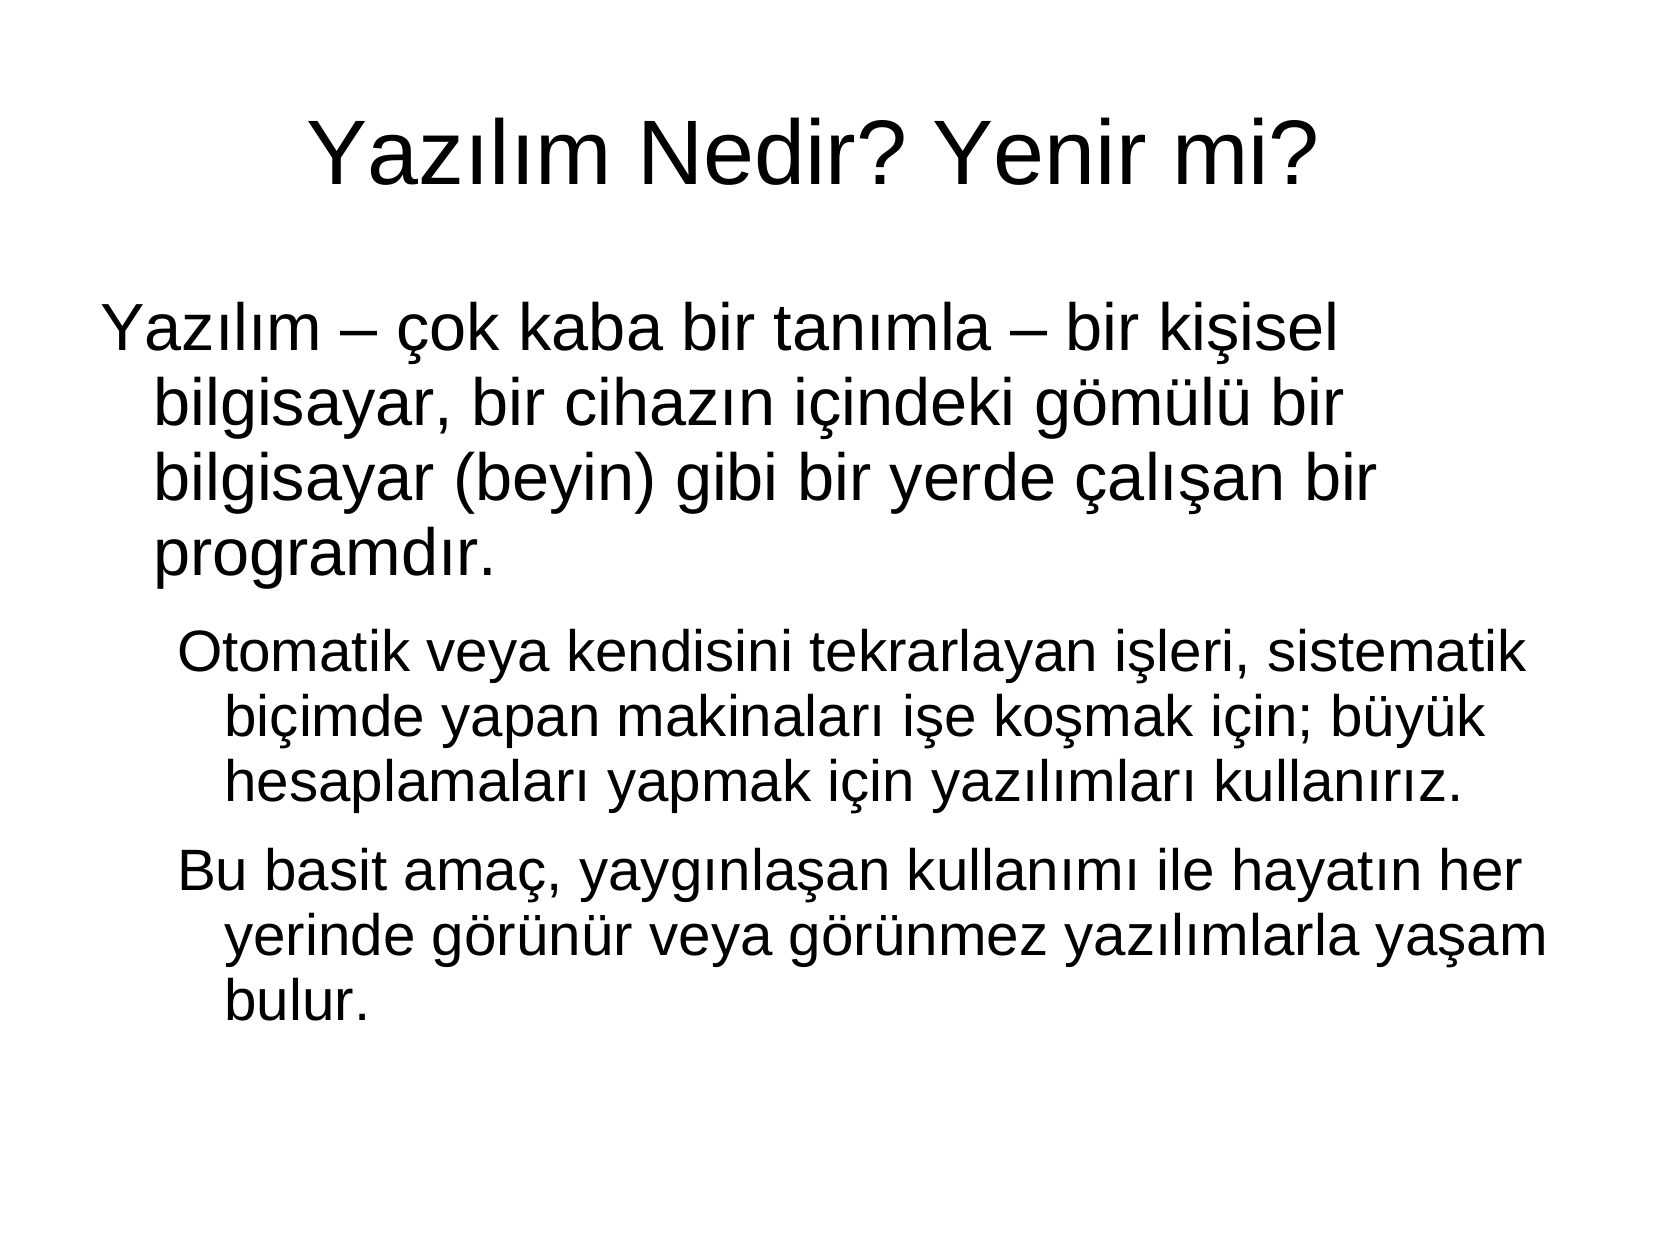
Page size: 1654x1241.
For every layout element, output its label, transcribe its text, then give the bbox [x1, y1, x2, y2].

list Yazılım – çok kaba bir tanımla – bir kişisel bilgisayar, bir cihazın içindeki gömülü bir bilgisayar (beyin) gibi bir yerde çalışan bir programdır. Otomatik veya kendisini tekrarlayan işleri, sistematik biçimde yapan makinaları işe koşmak için; büyük hesaplamaları yapmak için yazılımları kullanırız. Bu basit amaç, yaygınlaşan kullanımı ile hayatın her yerinde görünür veya görünmez yazılımlarla yaşam bulur. [82, 290, 1571, 1184]
title Yazılım Nedir? Yenir mi? [82, 49, 1571, 257]
